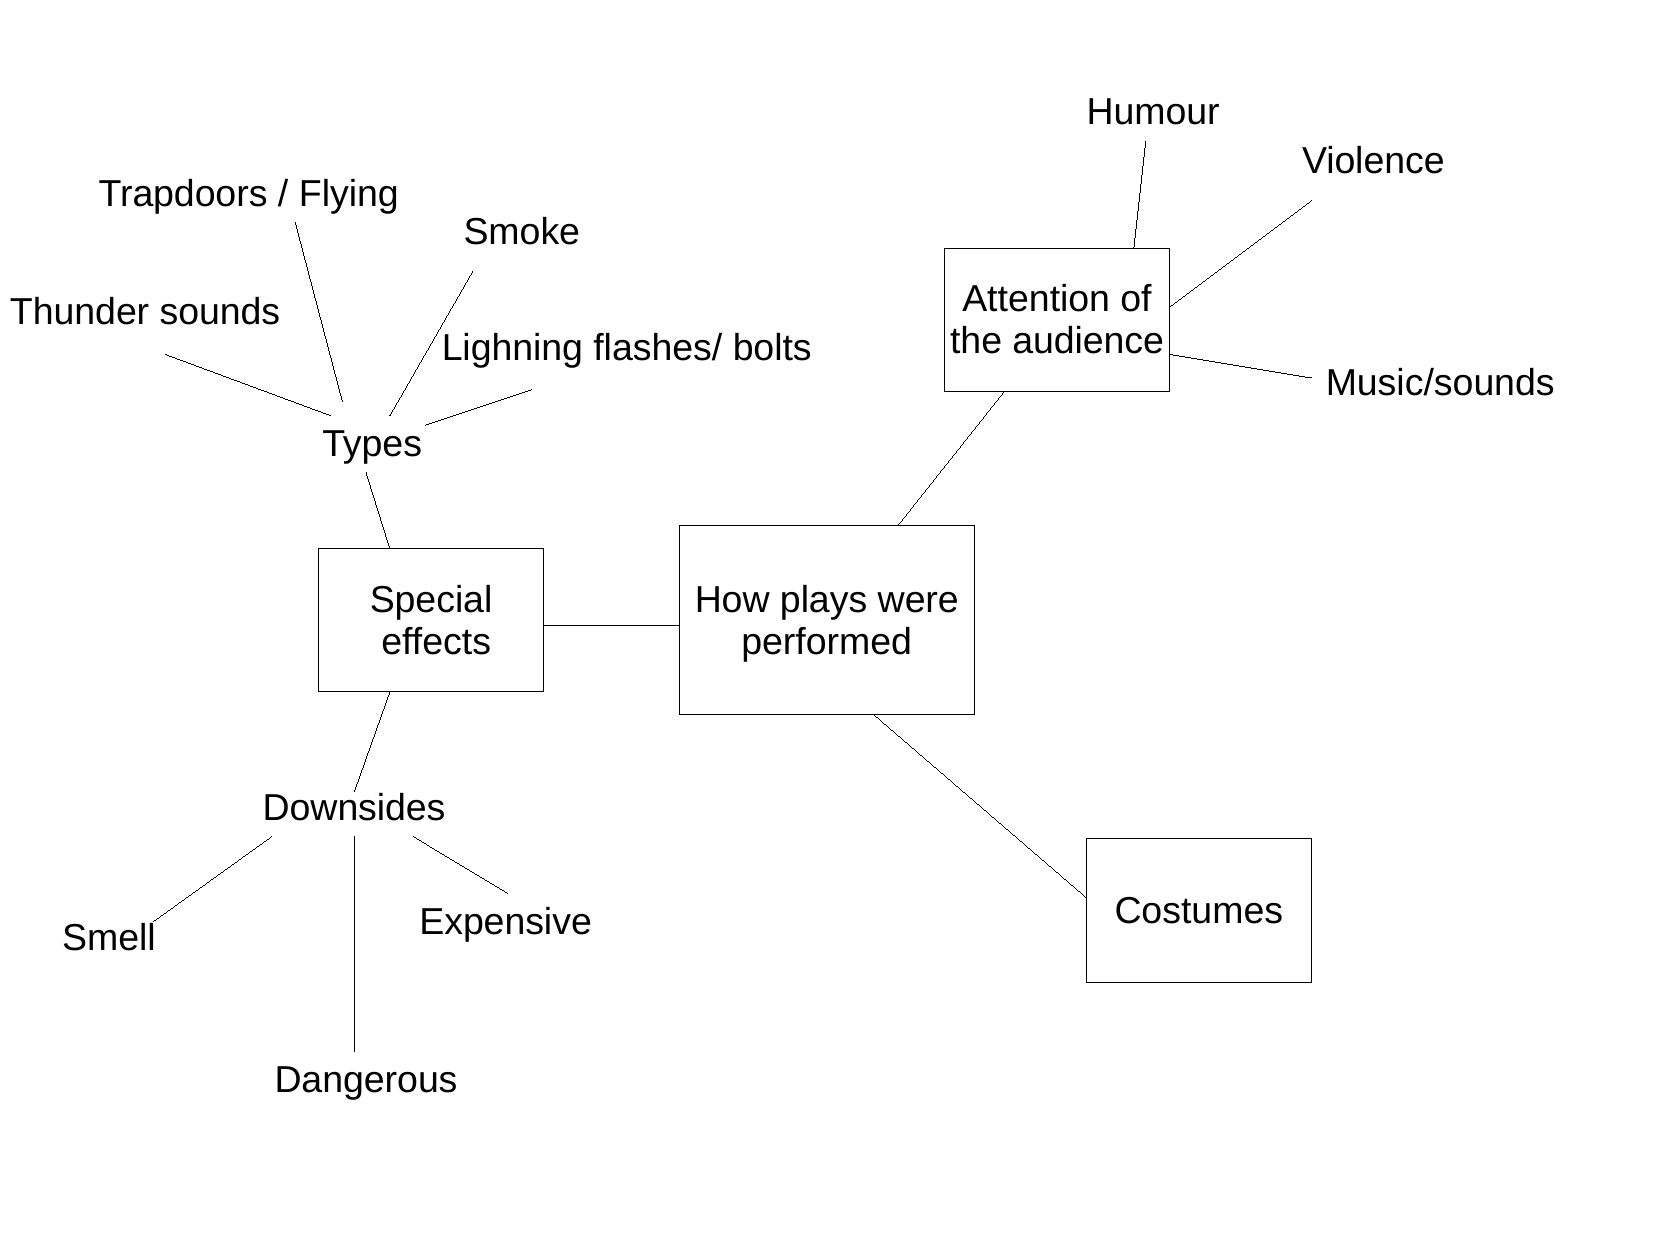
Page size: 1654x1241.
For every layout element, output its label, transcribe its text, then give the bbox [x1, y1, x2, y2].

text_box Types [307, 415, 438, 473]
text_box Smell [47, 909, 171, 967]
text_box Smoke [448, 202, 595, 260]
text_box How plays were performed [679, 525, 975, 715]
text_box Downsides [248, 779, 460, 837]
text_box Special effects [318, 548, 544, 692]
text_box Dangerous [259, 1051, 473, 1109]
text_box Attention of the audience [944, 248, 1170, 392]
text_box Thunder sounds [0, 283, 296, 341]
text_box Lighning flashes/ bolts [427, 318, 827, 376]
text_box Expensive [404, 893, 607, 951]
text_box Humour [1071, 82, 1252, 182]
text_box Music/sounds [1311, 354, 1570, 412]
text_box Trapdoors / Flying [83, 165, 414, 223]
text_box Costumes [1086, 838, 1312, 983]
text_box Violence [1287, 132, 1460, 189]
